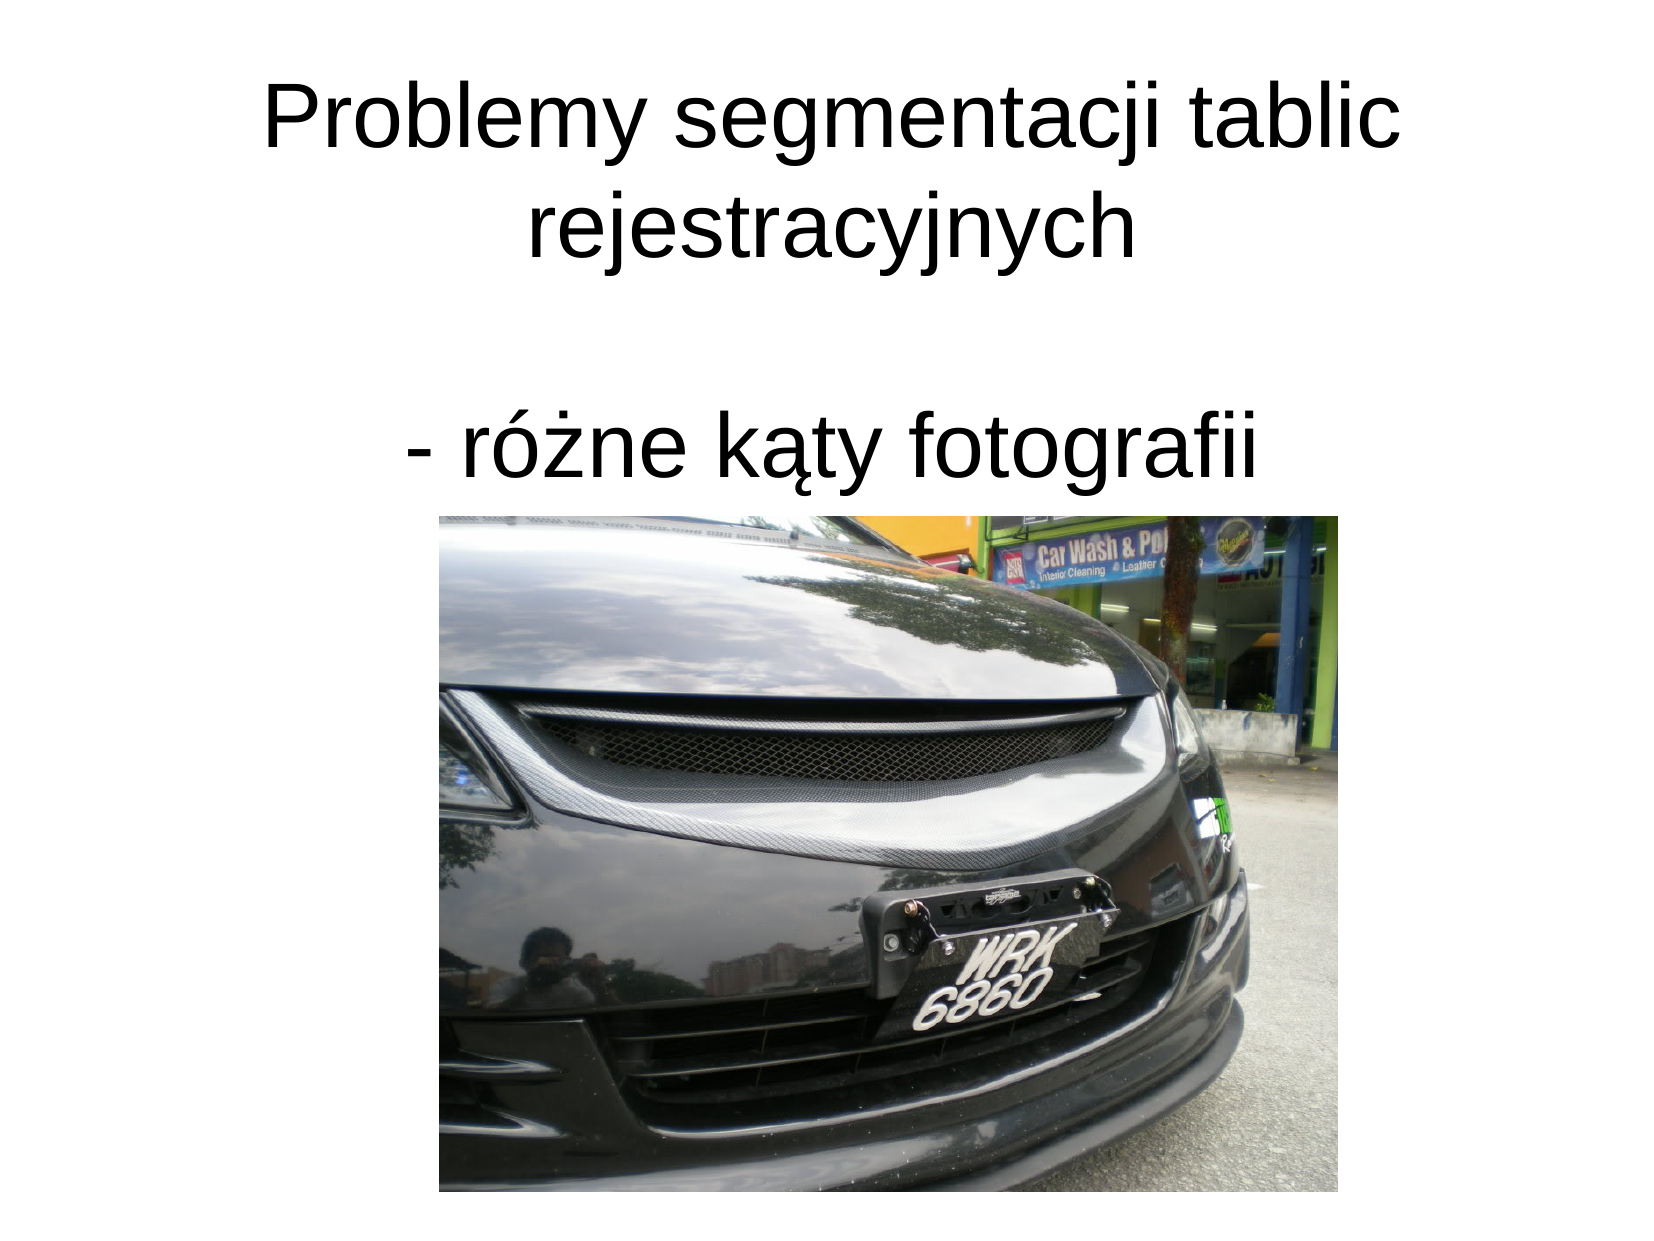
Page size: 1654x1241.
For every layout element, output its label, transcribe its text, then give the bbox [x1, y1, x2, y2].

picture [439, 516, 1339, 1192]
title Problemy segmentacji tablic rejestracyjnych - różne kąty fotografii [82, 49, 1583, 502]
